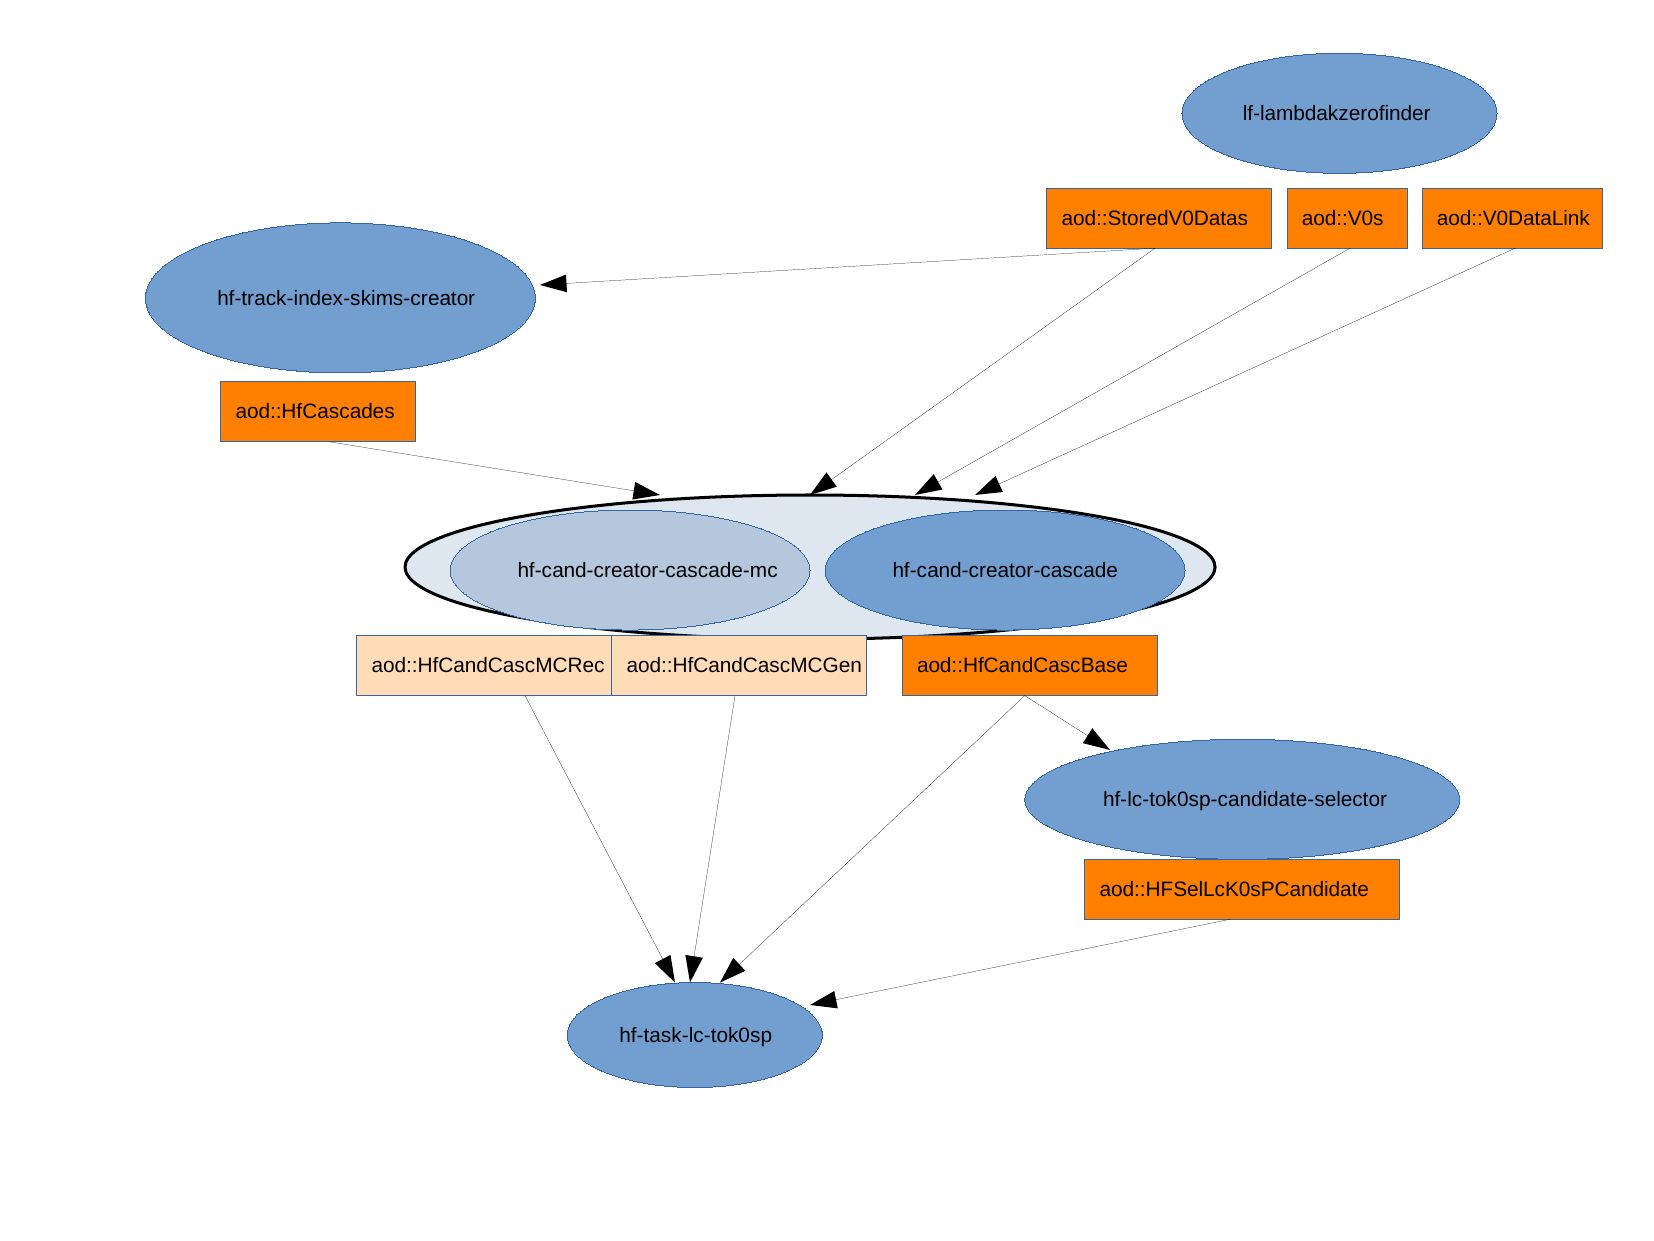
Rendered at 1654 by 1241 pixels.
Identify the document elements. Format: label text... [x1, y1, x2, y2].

text_box aod::HfCandCascMCGen [611, 635, 867, 696]
text_box lf-lambdakzerofinder [1181, 53, 1498, 174]
text_box aod::V0DataLink [1422, 188, 1603, 249]
text_box aod::HfCandCascBase [902, 635, 1158, 696]
text_box [405, 495, 1216, 639]
text_box aod::HfCascades [220, 381, 416, 442]
text_box hf-lc-tok0sp-candidate-selector [1024, 739, 1460, 859]
text_box hf-task-lc-tok0sp [567, 982, 823, 1088]
text_box hf-track-index-skims-creator [145, 222, 536, 373]
text_box aod::HfCandCascMCRec [356, 635, 611, 696]
text_box hf-cand-creator-cascade-mc [450, 510, 811, 631]
text_box aod::StoredV0Datas [1046, 188, 1272, 249]
text_box aod::V0s [1287, 188, 1408, 249]
text_box aod::HFSelLcK0sPCandidate [1084, 859, 1400, 920]
text_box hf-cand-creator-cascade [825, 510, 1186, 631]
